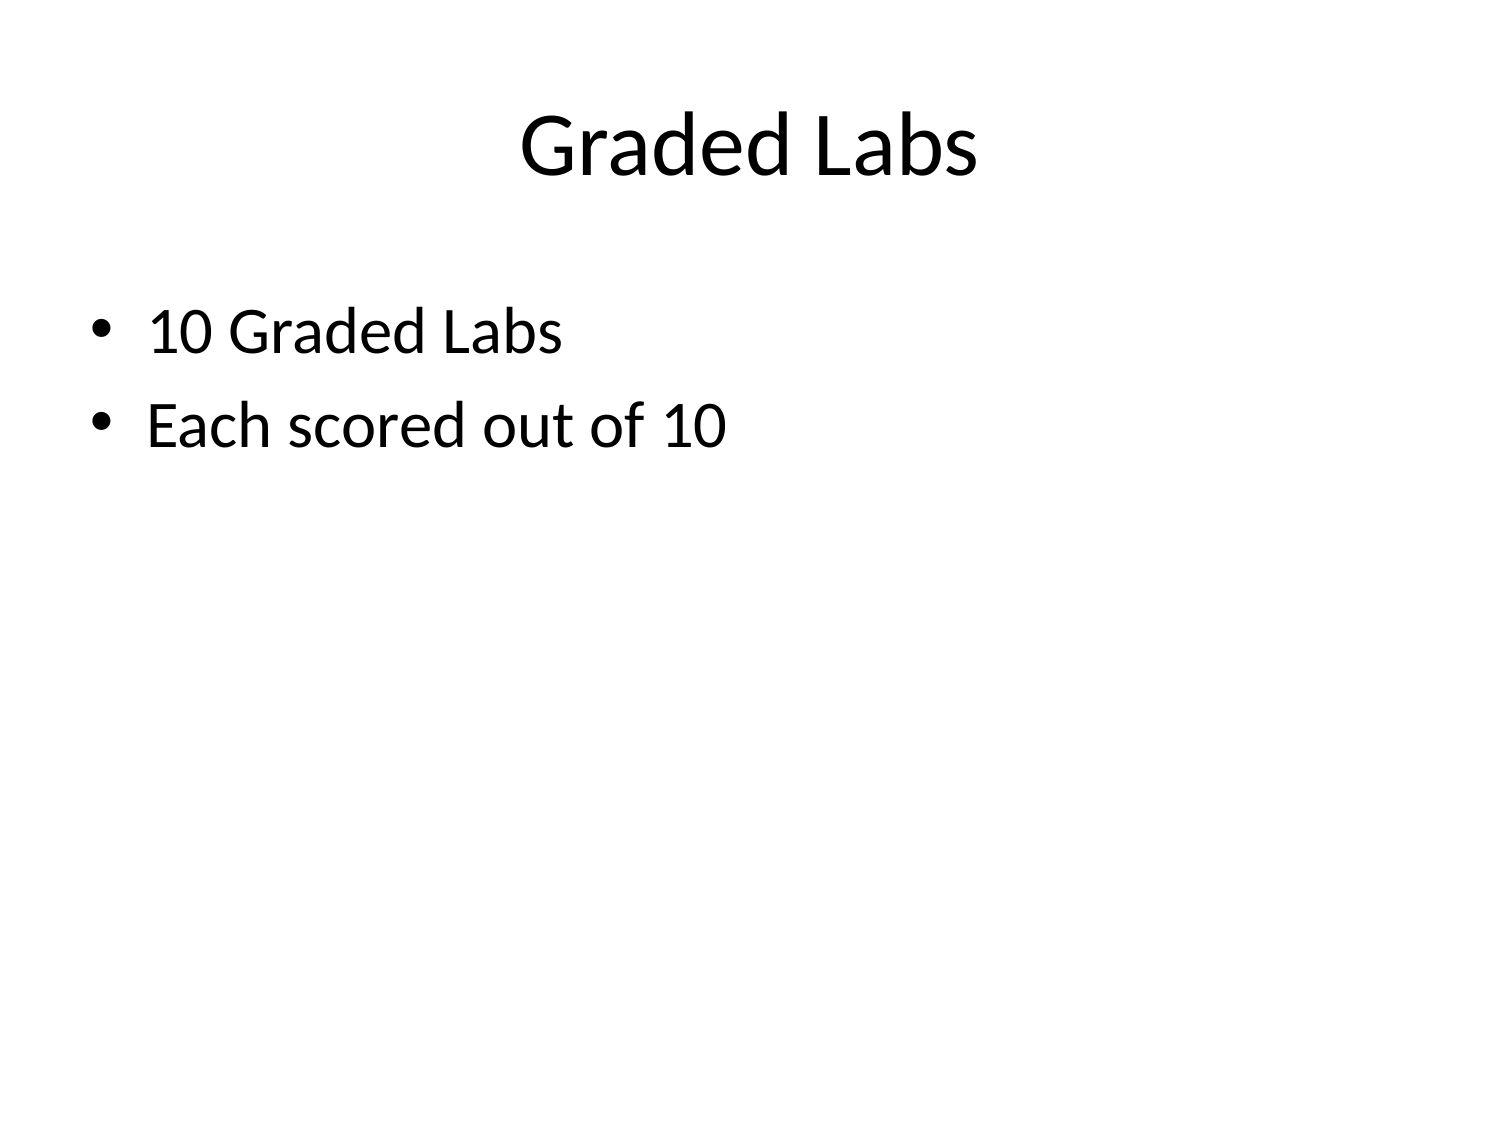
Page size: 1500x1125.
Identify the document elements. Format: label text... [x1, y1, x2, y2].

text_box 10 Graded Labs Each scored out of 10 [74, 279, 1425, 1023]
text_box Graded Labs [74, 45, 1425, 233]
